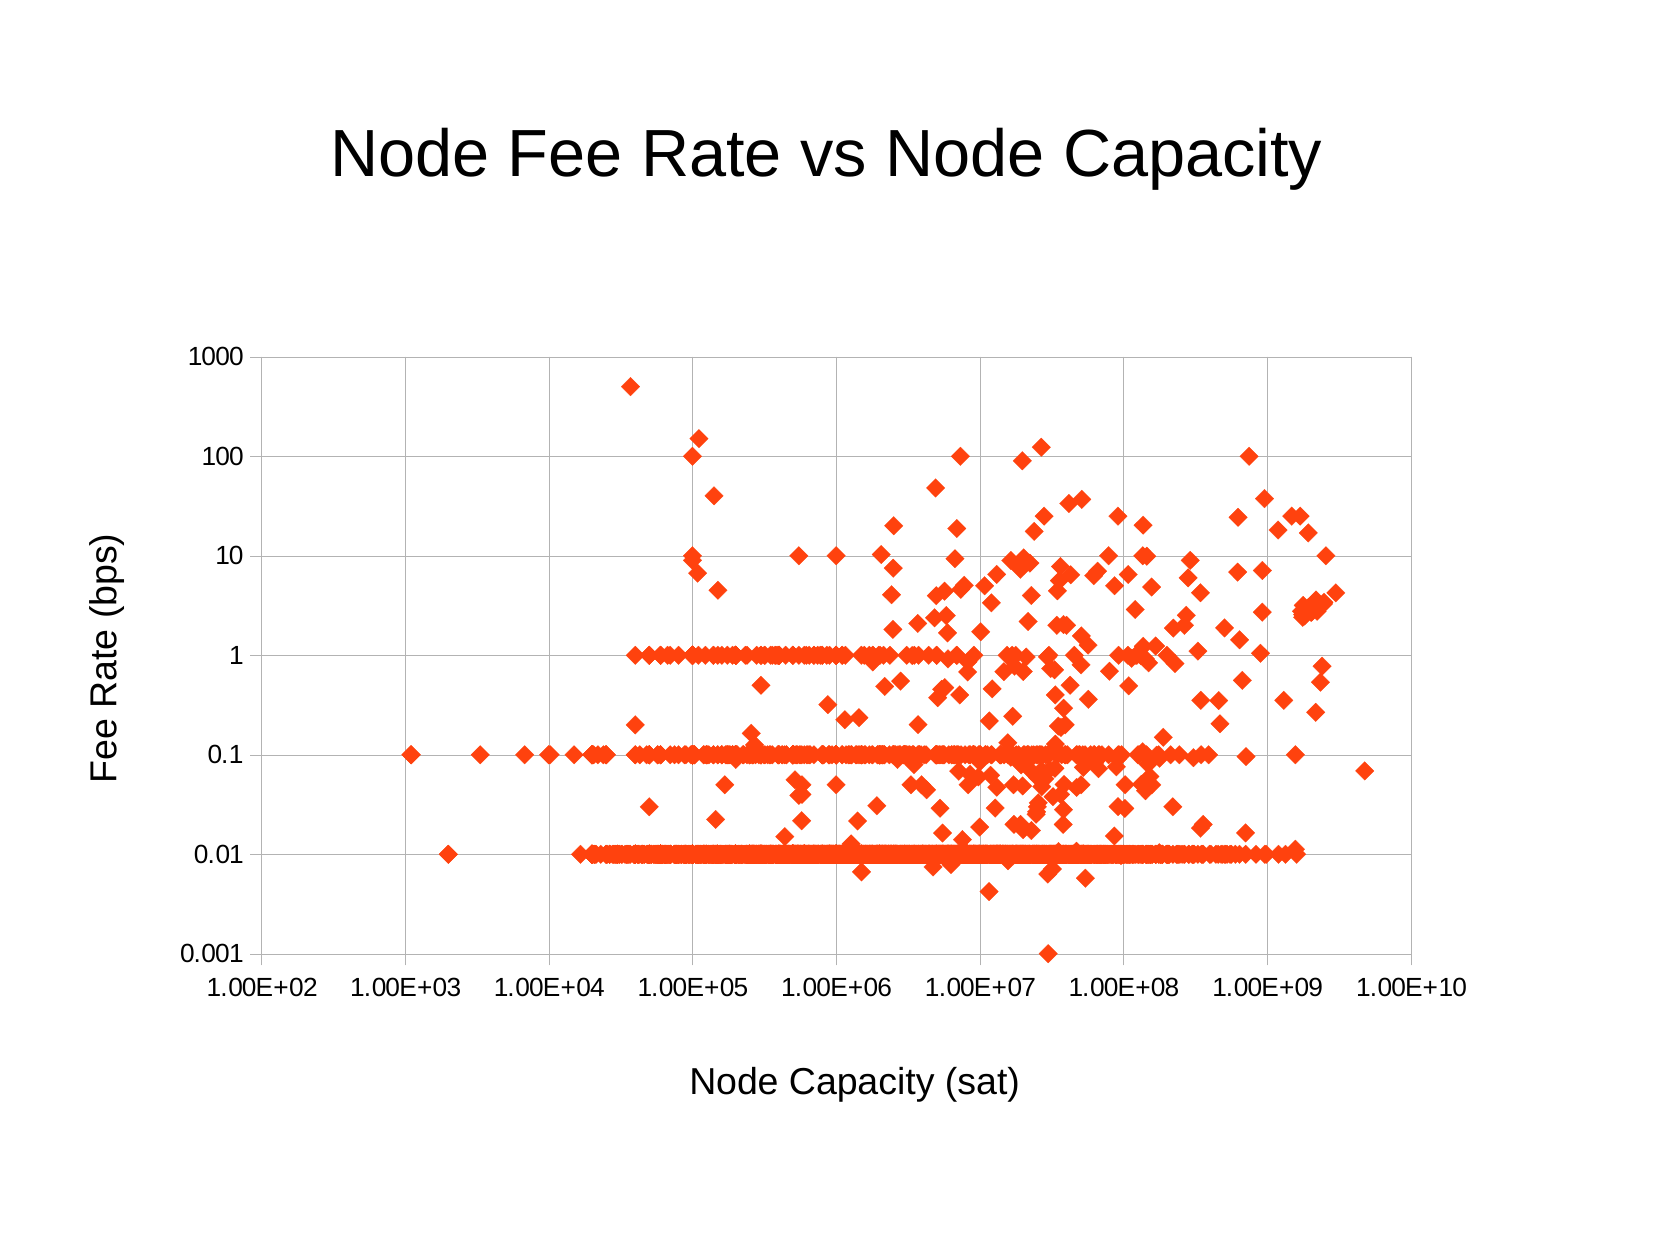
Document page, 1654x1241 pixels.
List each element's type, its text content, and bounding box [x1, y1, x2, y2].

picture [180, 342, 1468, 1002]
title Node Fee Rate vs Node Capacity [82, 49, 1571, 257]
text_box Fee Rate (bps) [75, 518, 132, 799]
text_box Node Capacity (sat) [674, 1053, 1036, 1111]
